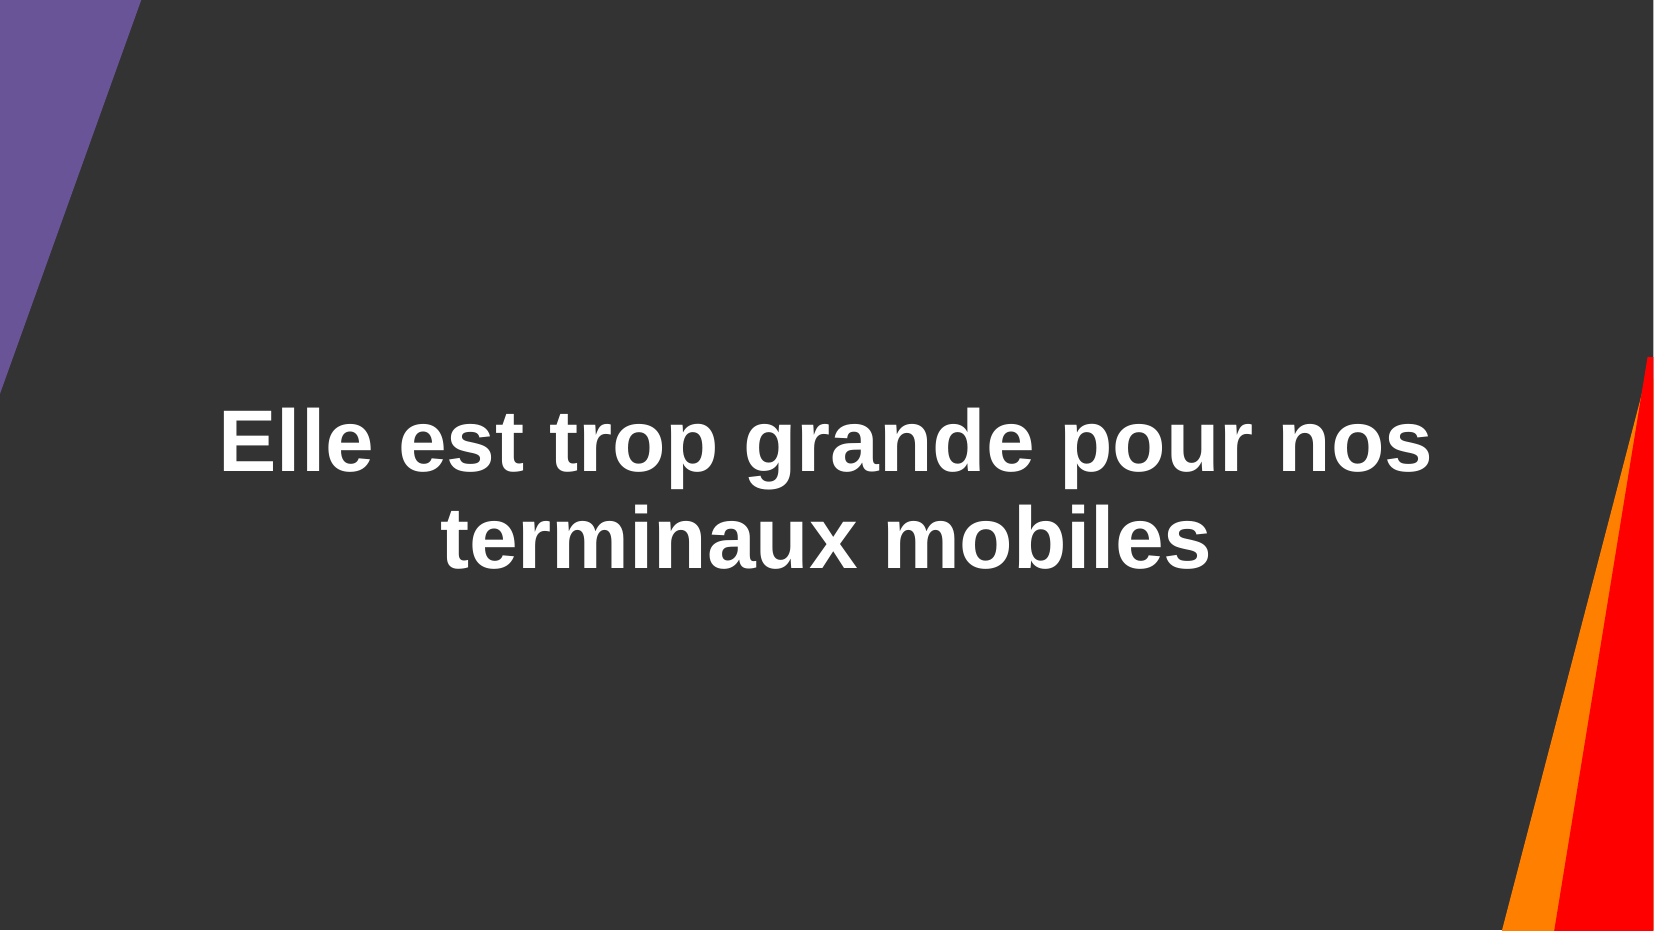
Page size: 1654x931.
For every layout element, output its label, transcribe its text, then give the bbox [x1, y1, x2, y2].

title Elle est trop grande pour nos terminaux mobiles [31, 391, 1622, 588]
text_box [0, 0, 142, 394]
text_box [1501, 356, 1654, 931]
